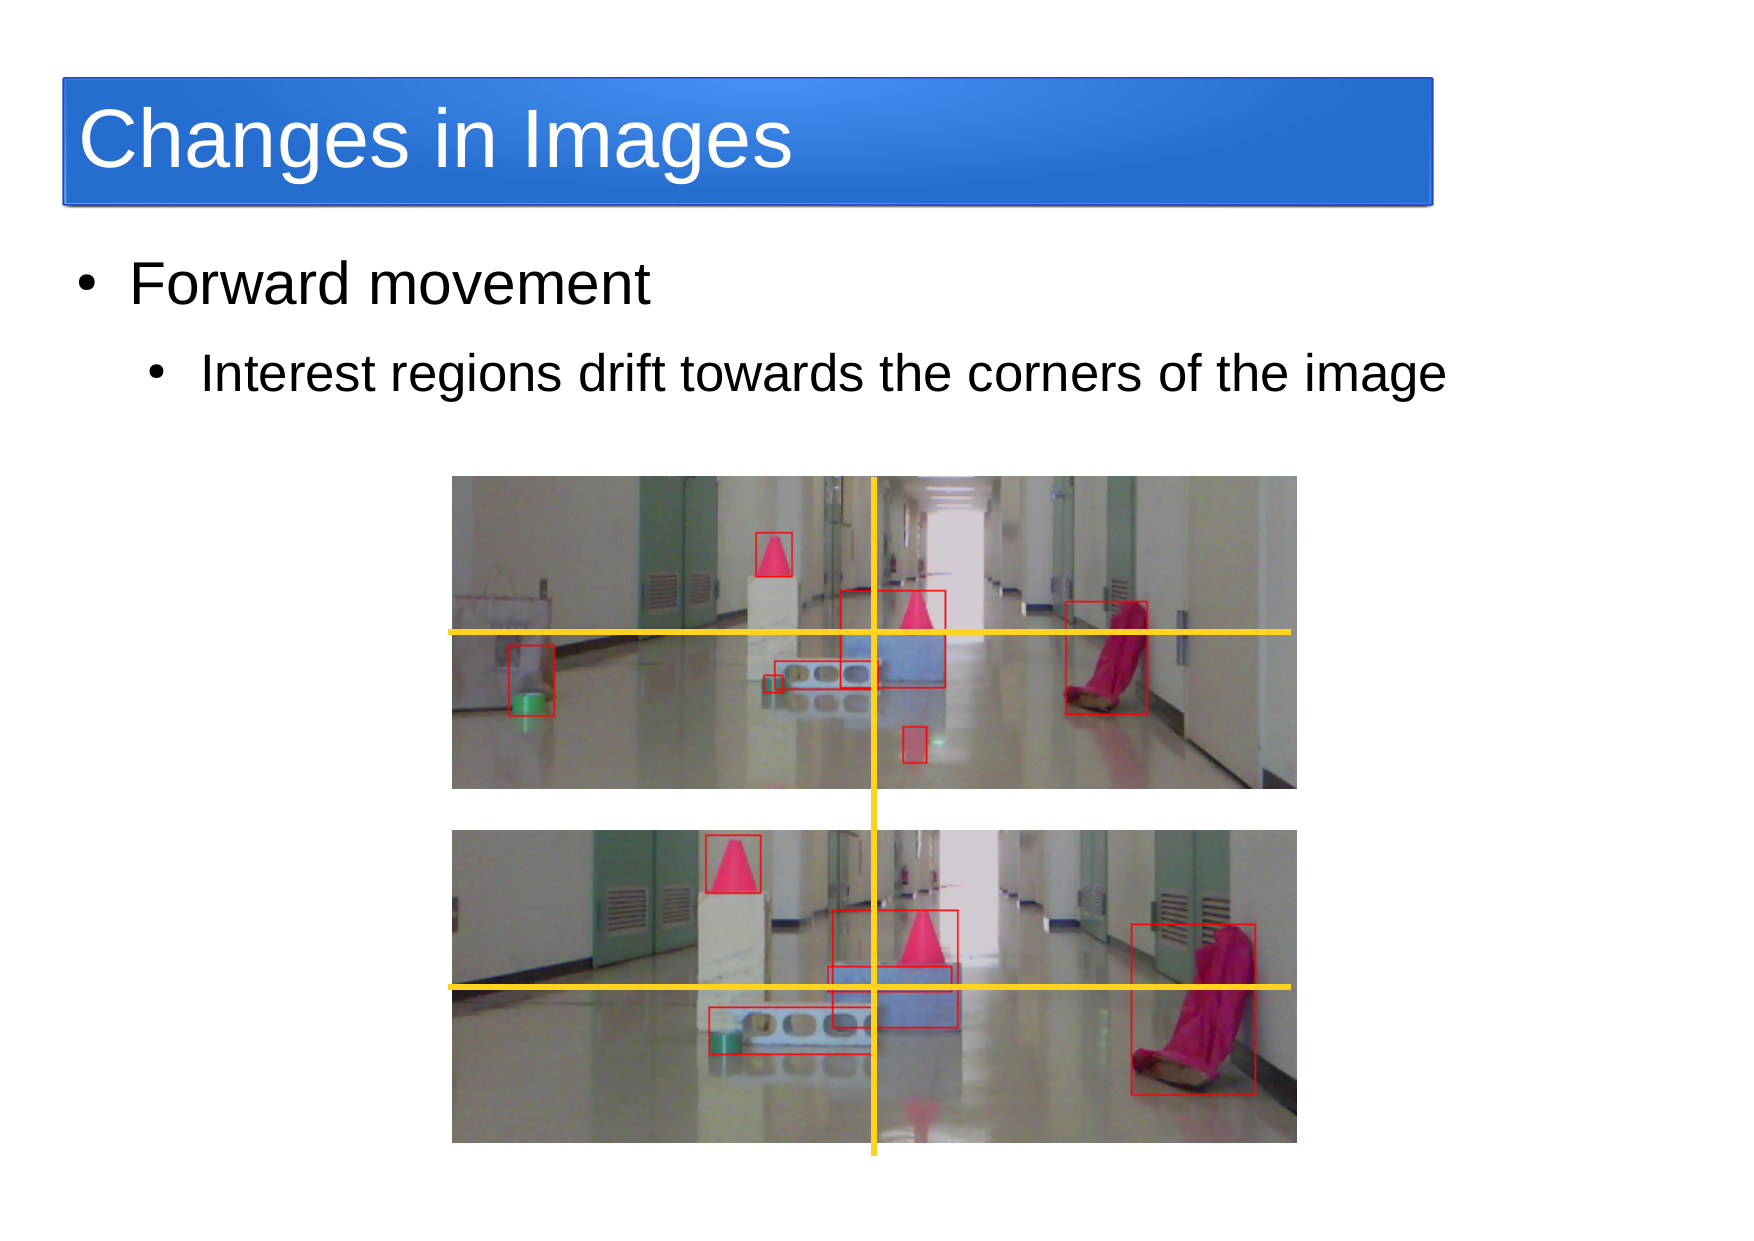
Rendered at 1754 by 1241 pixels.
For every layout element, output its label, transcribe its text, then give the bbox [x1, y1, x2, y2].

picture [877, 830, 1297, 1143]
picture [452, 635, 871, 789]
picture [452, 476, 1297, 789]
picture [58, 77, 1439, 209]
list Forward movement Interest regions drift towards the corners of the image [58, 249, 1696, 461]
picture [452, 830, 871, 984]
picture [452, 990, 871, 1143]
title Changes in Images [78, 80, 1429, 198]
